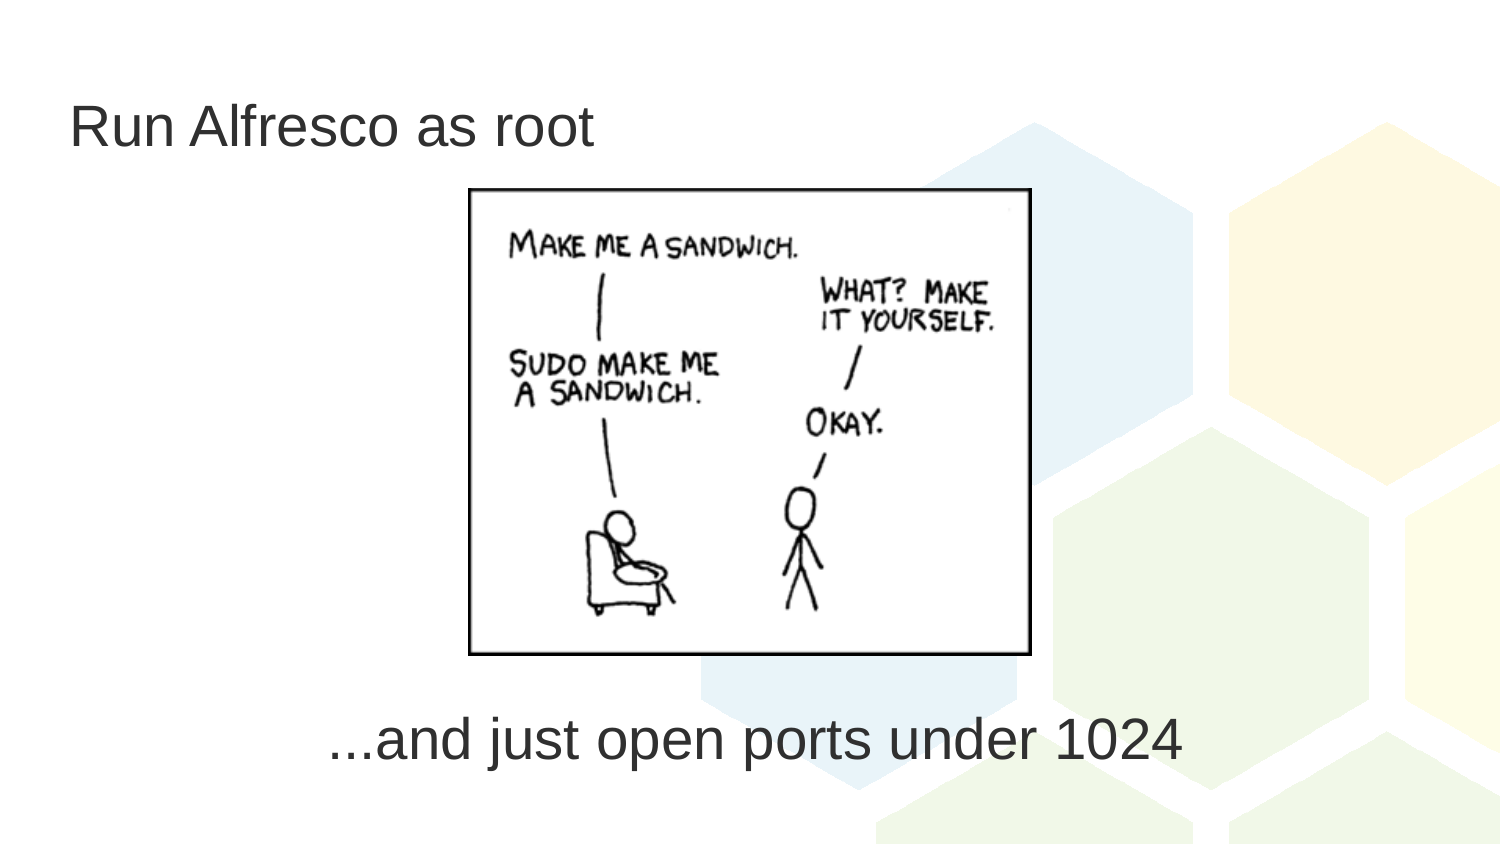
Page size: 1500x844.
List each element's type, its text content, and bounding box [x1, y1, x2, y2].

title ...and just open ports under 1024 [57, 686, 1456, 781]
picture [0, 0, 1500, 844]
title Run Alfresco as root [54, 72, 1452, 167]
